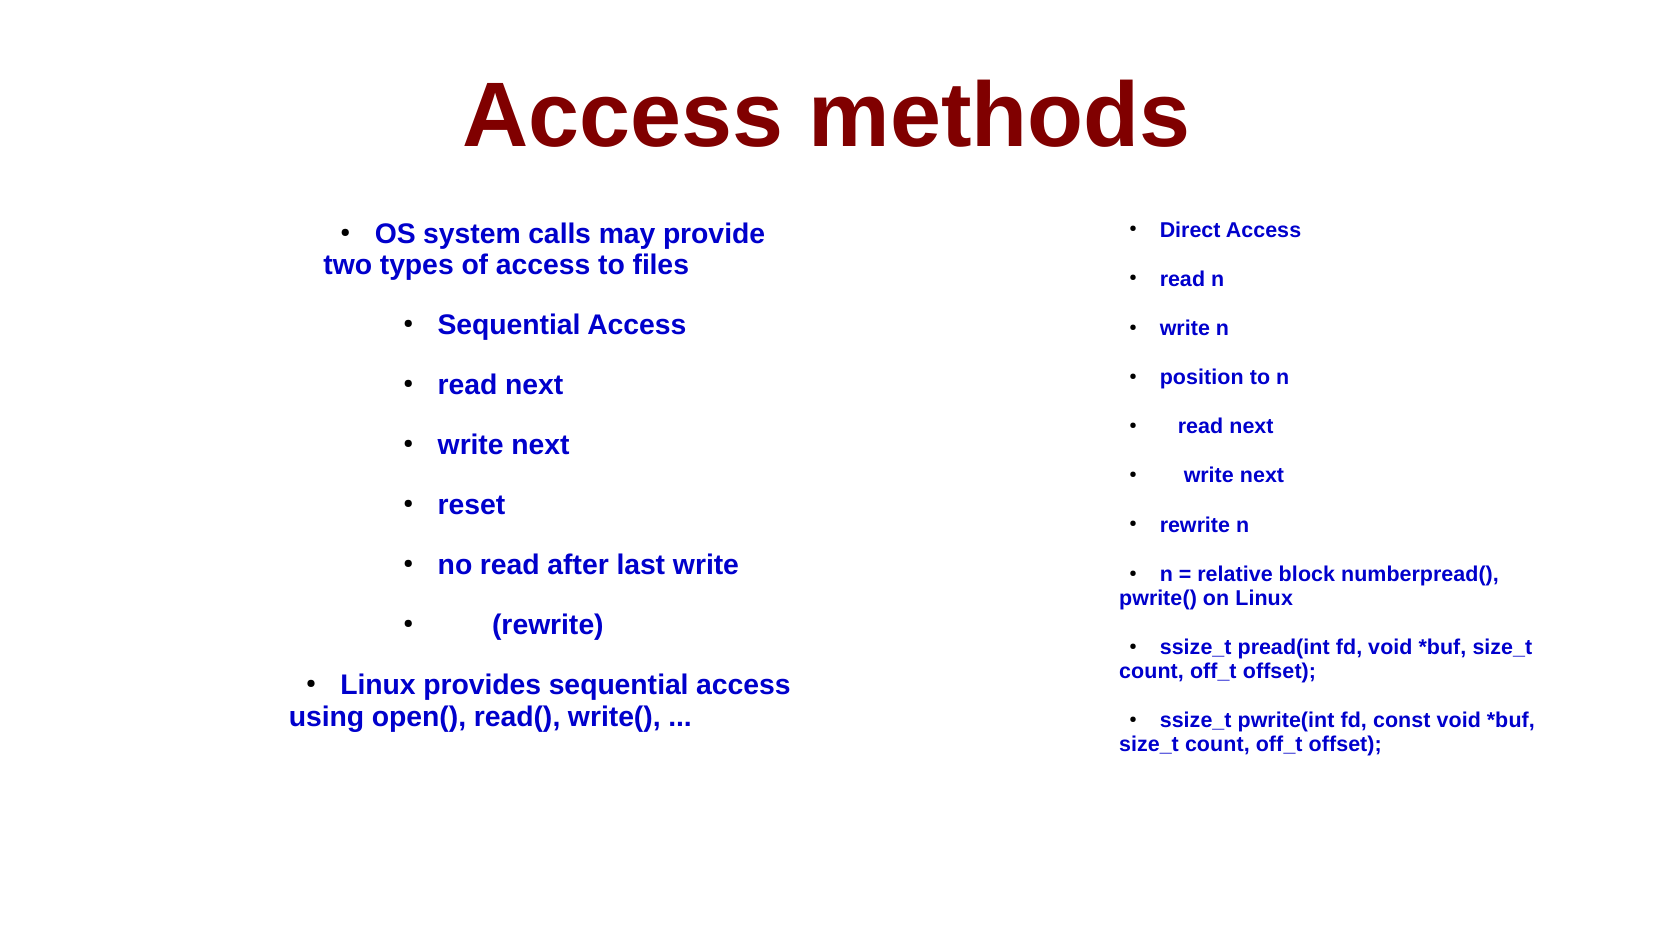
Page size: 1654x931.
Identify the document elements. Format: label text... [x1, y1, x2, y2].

title Access methods [82, 37, 1571, 193]
list Direct Access read n write n position to n read next write next rewrite n n = relative block numberpread(), pwrite() on Linux ssize_t pread(int fd, void *buf, size_t count, off_t offset); ssize_t pwrite(int fd, const void *buf, size_t count, off_t offset); [845, 217, 1572, 757]
list OS system calls may provide two types of access to files Sequential Access read next write next reset no read after last write (rewrite) Linux provides sequential access using open(), read(), write(), ... [82, 217, 810, 757]
